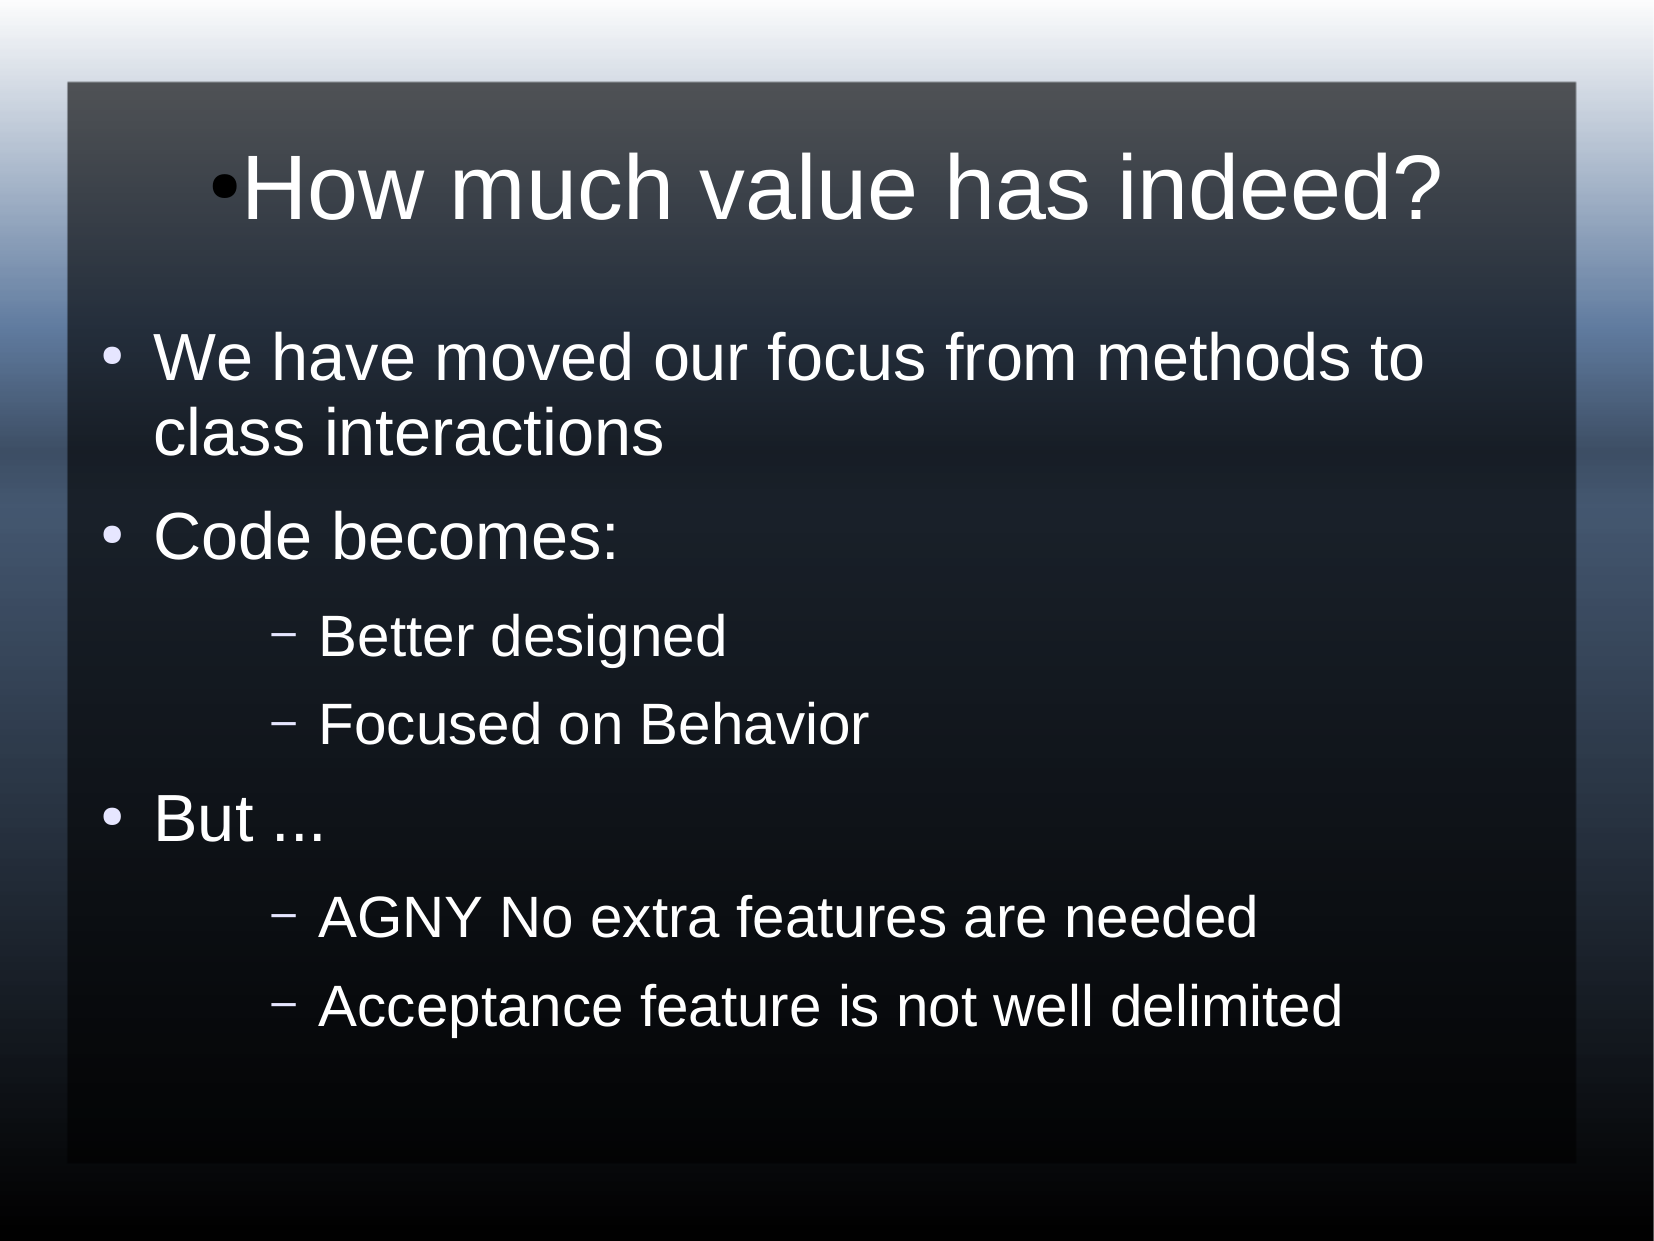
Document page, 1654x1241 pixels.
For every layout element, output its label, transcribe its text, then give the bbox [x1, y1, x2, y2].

picture [0, 0, 1654, 1241]
title How much value has indeed? [82, 84, 1571, 292]
list We have moved our focus from methods to class interactions Code becomes: Better designed Focused on Behavior But ... AGNY No extra features are needed Acceptance feature is not well delimited [82, 320, 1571, 1039]
